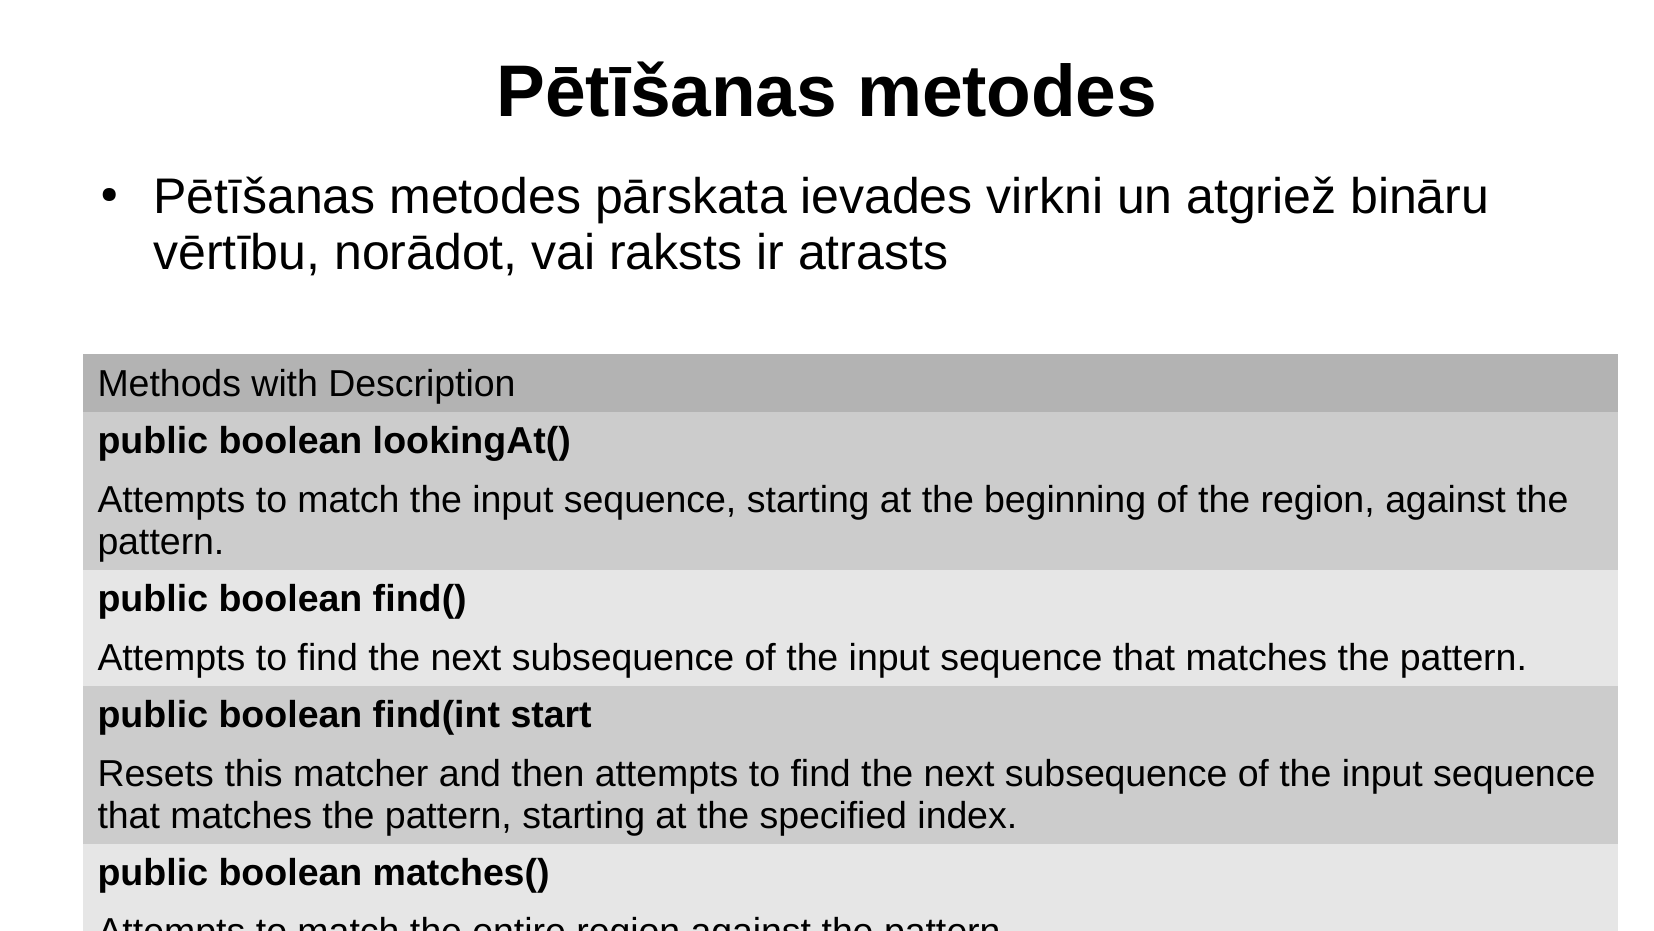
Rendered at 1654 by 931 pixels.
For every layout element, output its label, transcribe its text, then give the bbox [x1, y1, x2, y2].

table_cell public boolean find() Attempts to find the next subsequence of the input sequence that matches the pattern. [83, 570, 1618, 686]
table_cell public boolean find(int start Resets this matcher and then attempts to find the next subsequence of the input sequence that matches the pattern, starting at the specified index. [83, 686, 1618, 844]
title Pētīšanas metodes [82, 37, 1571, 147]
table_header Methods with Description [83, 354, 1618, 412]
list Pētīšanas metodes pārskata ievades virkni un atgriež bināru vērtību, norādot, vai raksts ir atrasts [82, 168, 1512, 390]
table_cell public boolean lookingAt() Attempts to match the input sequence, starting at the beginning of the region, against the pattern. [83, 412, 1618, 570]
table_cell public boolean matches() Attempts to match the entire region against the pattern. [83, 844, 1618, 931]
